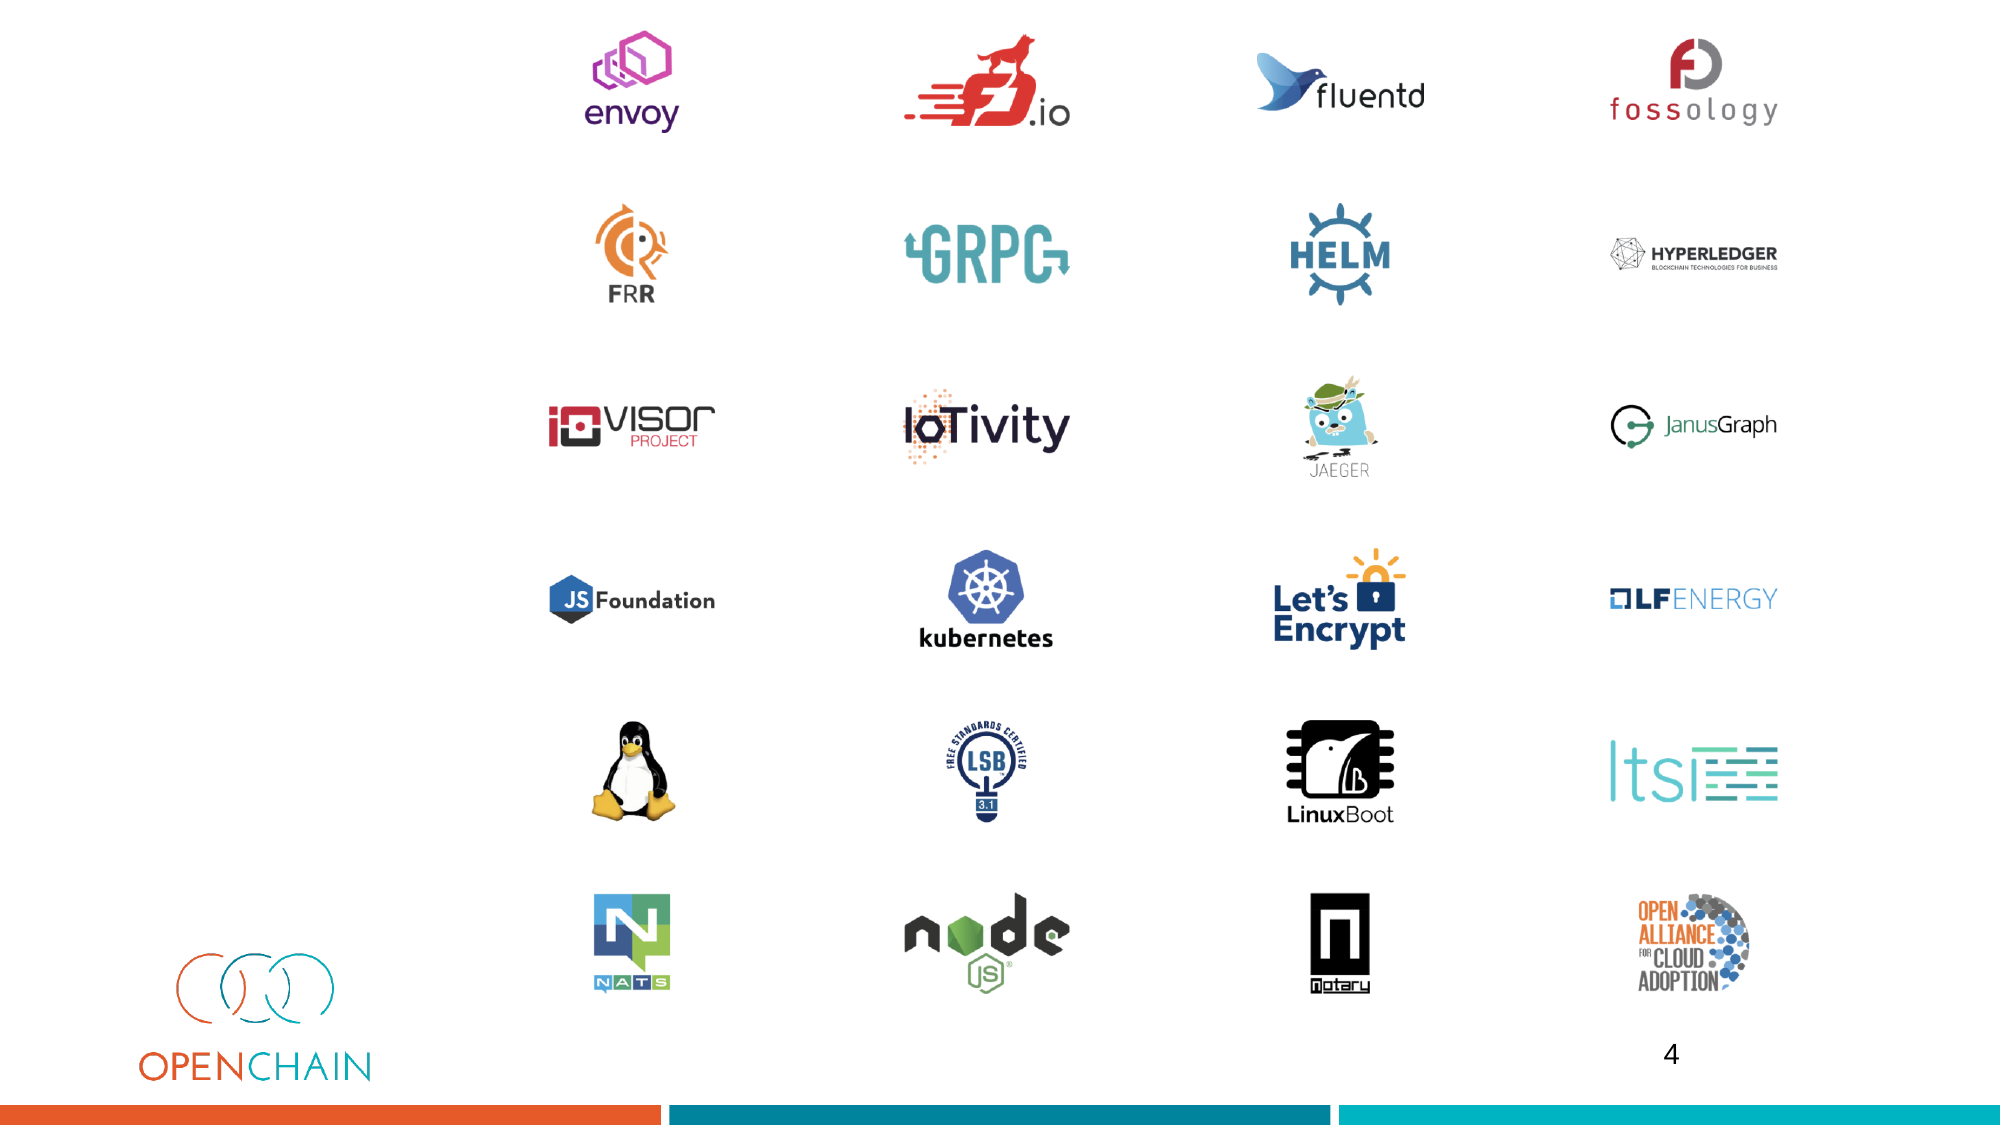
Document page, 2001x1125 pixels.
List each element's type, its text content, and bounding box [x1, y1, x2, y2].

picture [137, 951, 372, 1082]
slide_number <number> [1648, 1022, 1863, 1083]
picture [524, 0, 1821, 1022]
